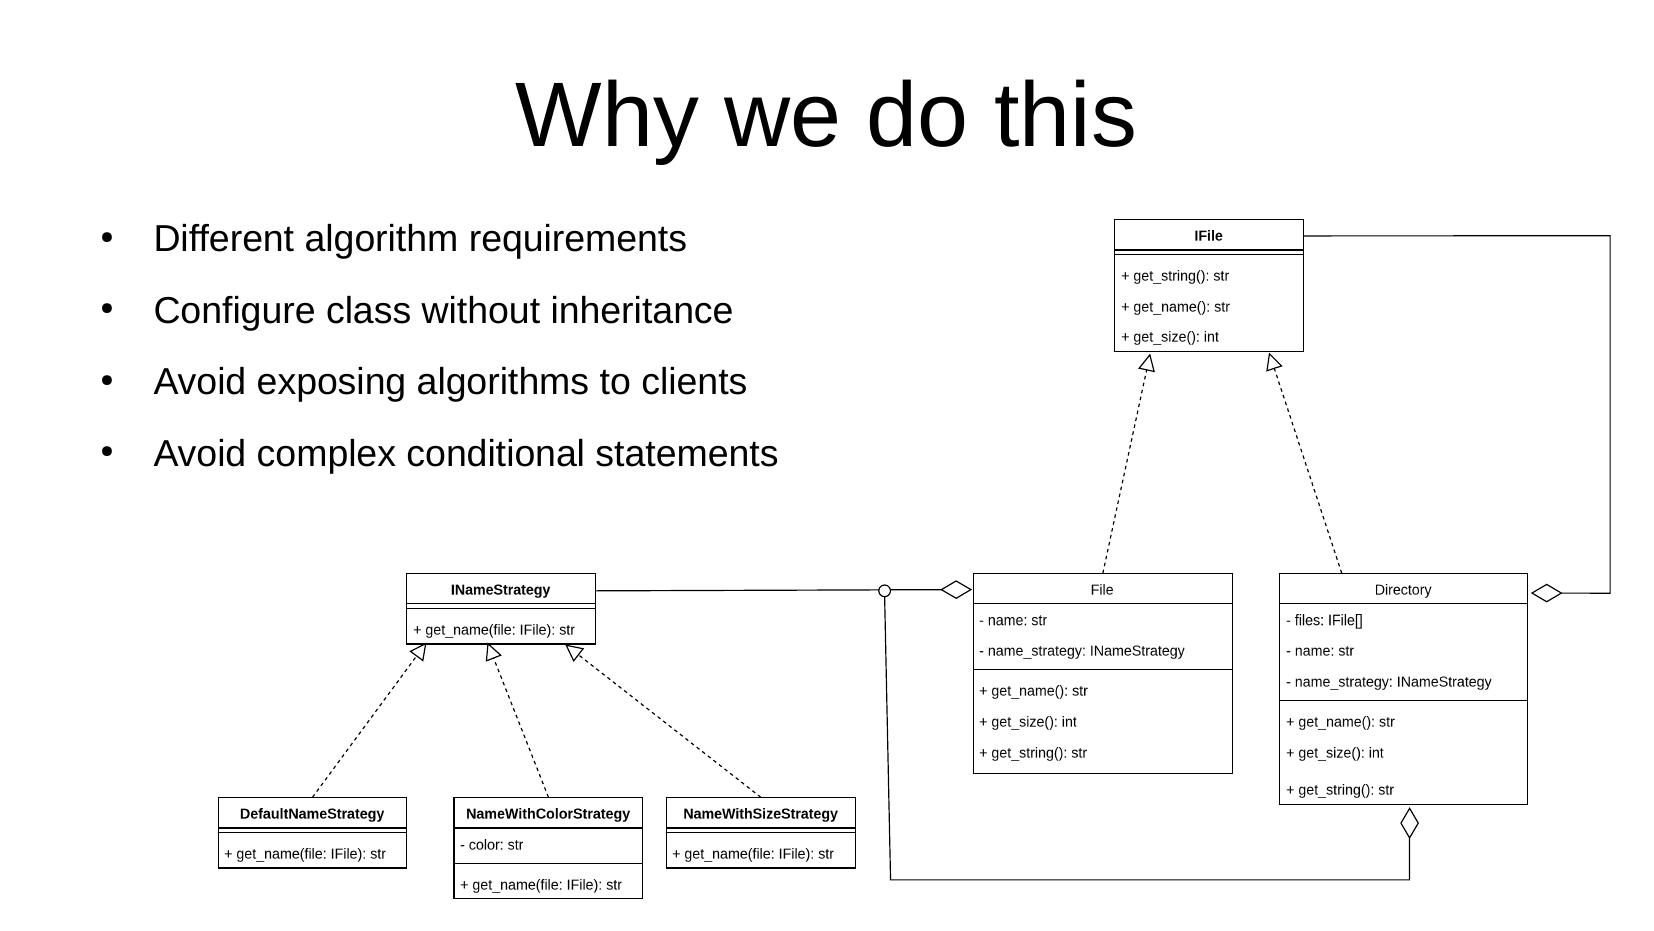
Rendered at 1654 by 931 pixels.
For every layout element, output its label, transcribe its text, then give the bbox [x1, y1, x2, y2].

title Why we do this [82, 37, 1571, 193]
list Different algorithm requirements Configure class without inheritance Avoid exposing algorithms to clients Avoid complex conditional statements [82, 217, 216, 488]
picture [216, 205, 1642, 912]
